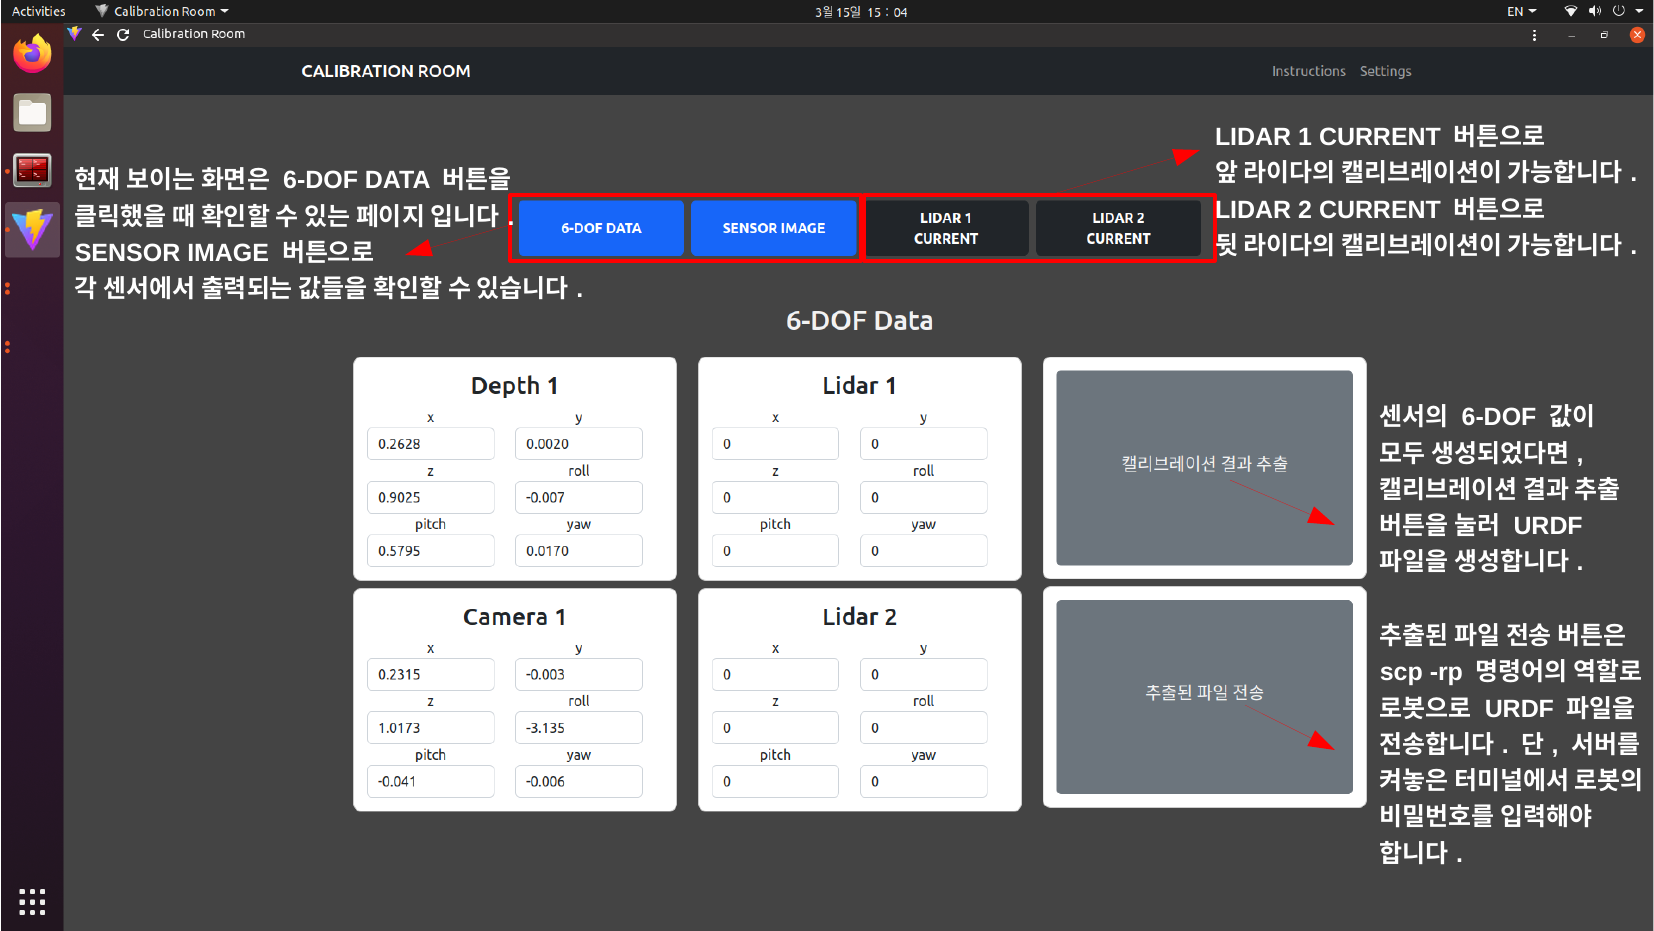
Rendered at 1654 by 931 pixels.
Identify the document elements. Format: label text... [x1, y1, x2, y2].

picture [1518, 526, 1526, 531]
text_box 센서의 6-DOF 값이 모두 생성되었다면, 캘리브레이션 결과 추출 버튼을 눌러 URDF 파일을 생성합니다. [1365, 450, 1654, 526]
picture [1, 0, 1654, 931]
text_box 현재 보이는 화면은 6-DOF DATA 버튼을 클릭했을 때 확인할 수 있는 페이지 입니다. SENSOR IMAGE 버튼으로 각 센서에서 출력되는 값들을 확인할 수 있습니다. [60, 195, 586, 271]
picture [1431, 700, 1442, 705]
text_box LIDAR 1 CURRENT 버튼으로 앞 라이다의 캘리브레이션이 가능합니다. LIDAR 2 CURRENT 버튼으로 뒷 라이다의 캘리브레이션이 가능합니다. [1200, 151, 1636, 227]
picture [1554, 526, 1562, 531]
text_box 추출된 파일 전송 버튼은 scp -rp 명령어의 역할로 로봇으로 URDF 파일을 전송합니다. 단, 서버를 켜놓은 터미널에서 로봇의 비밀번호를 입력해야 합니다. [1365, 705, 1654, 781]
picture [1386, 445, 1395, 450]
